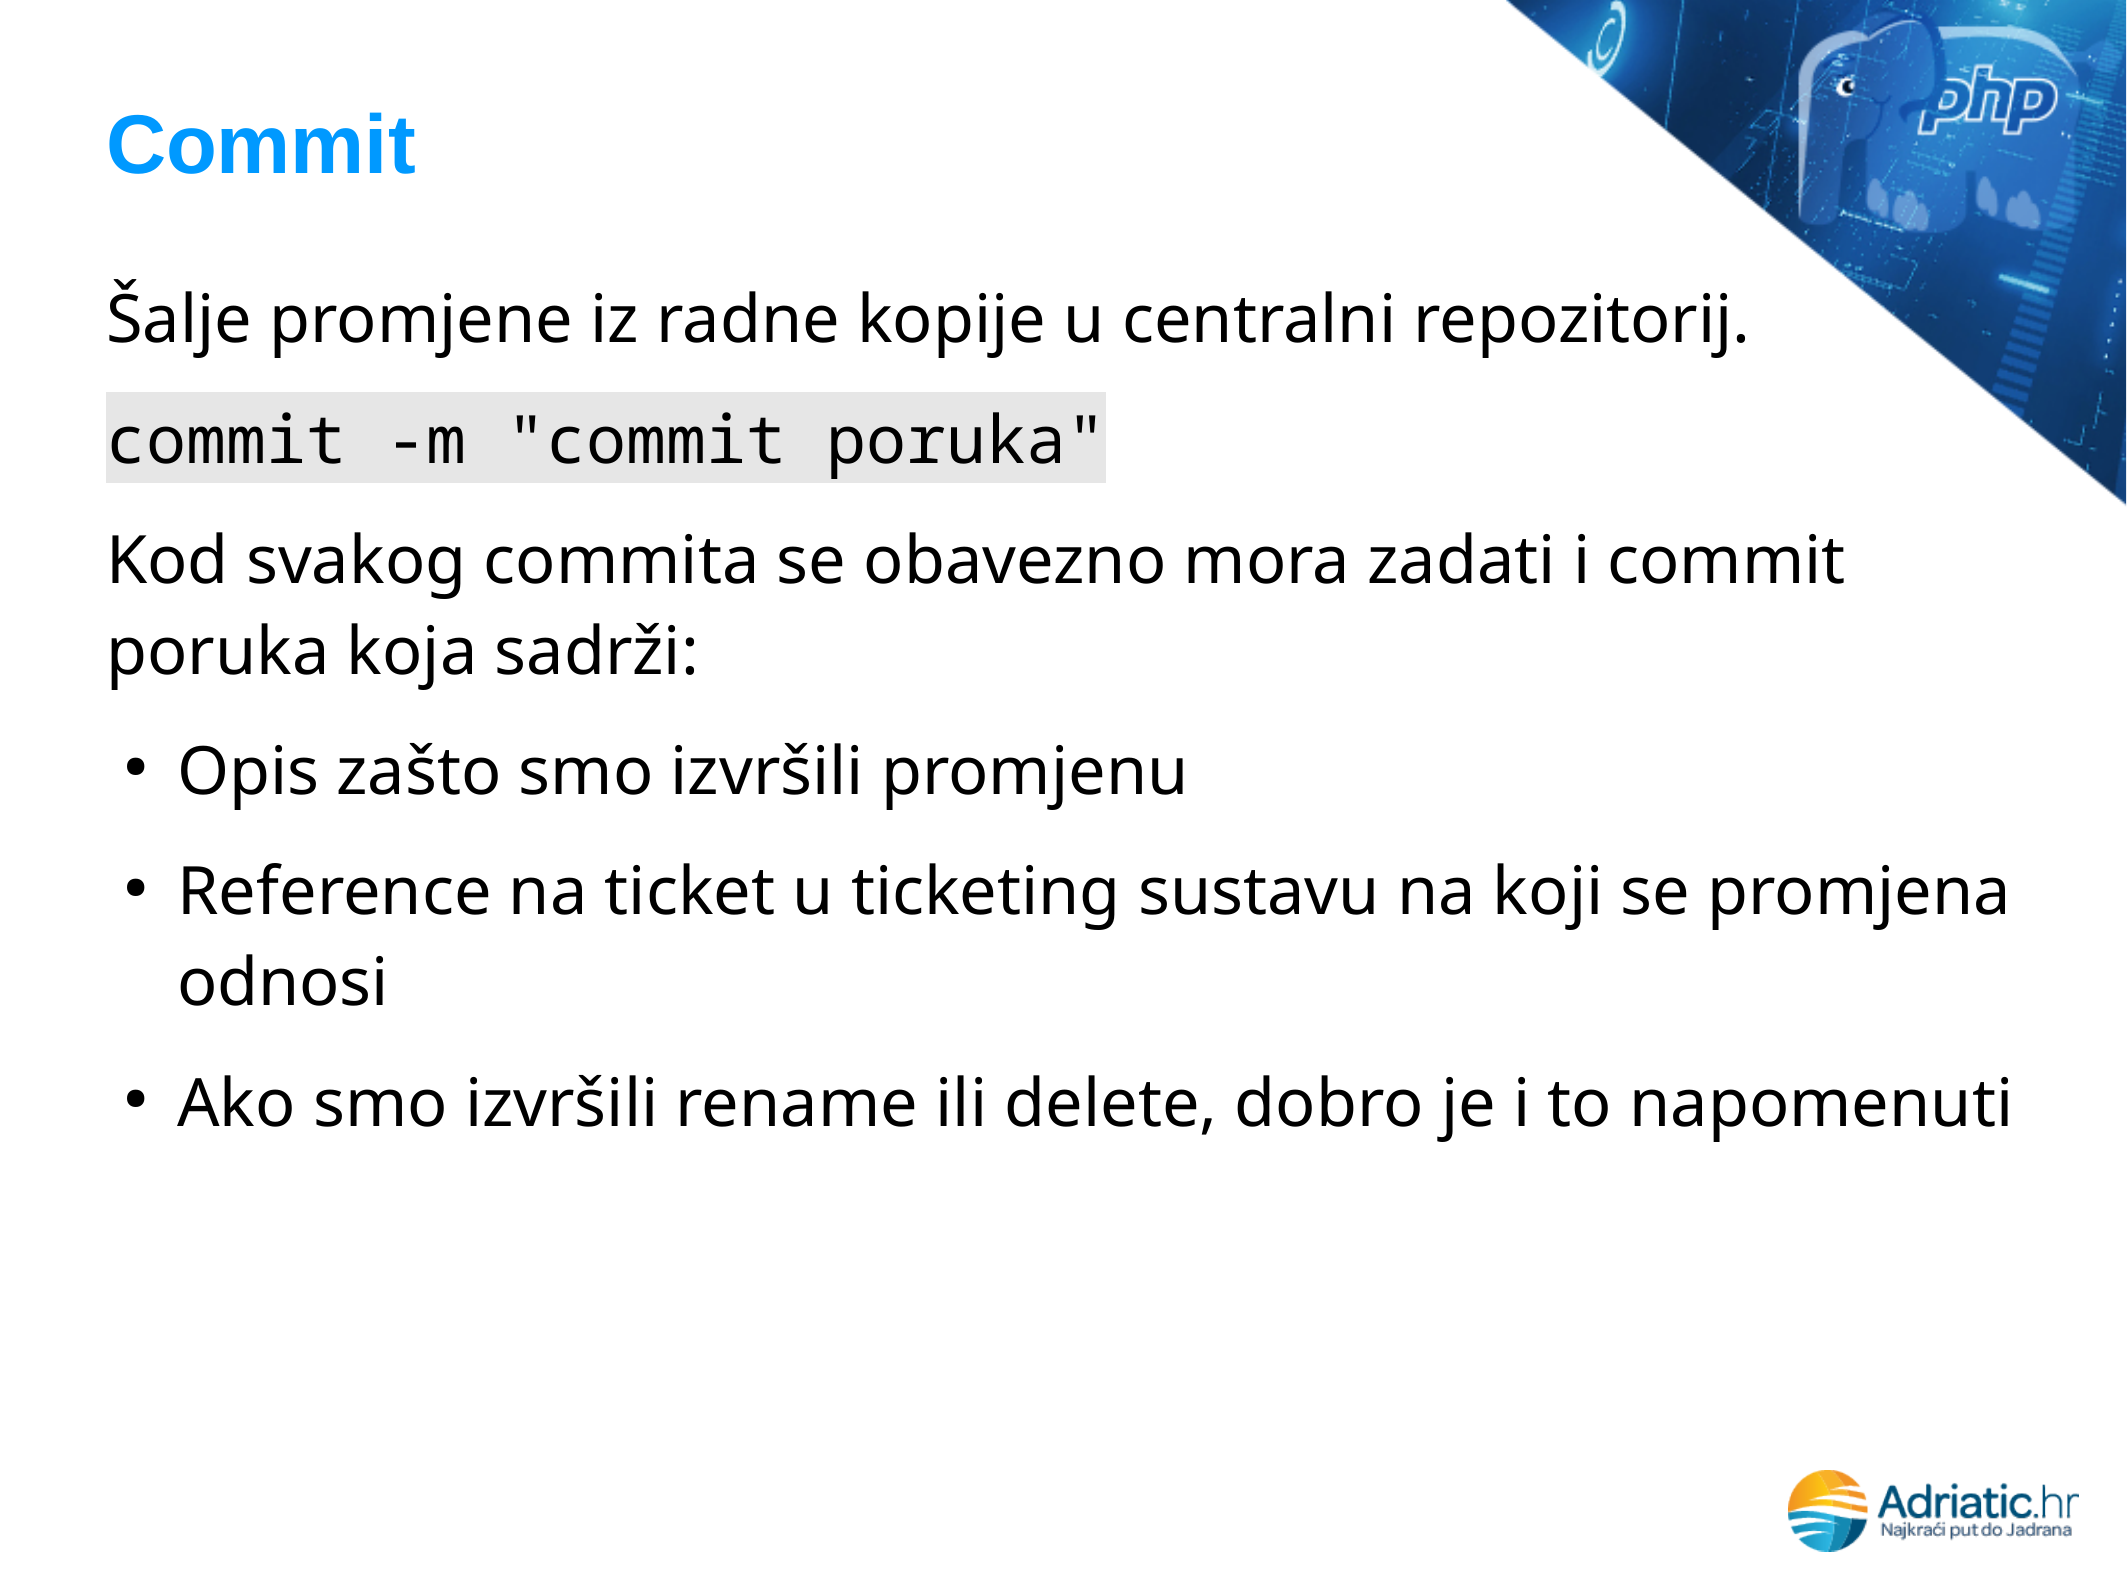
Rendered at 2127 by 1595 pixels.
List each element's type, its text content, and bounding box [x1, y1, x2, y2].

title Commit [106, 70, 1630, 219]
picture [1788, 1470, 2079, 1552]
picture [1505, 0, 2127, 625]
list Šalje promjene iz radne kopije u centralni repozitorij. commit -m "commit poruka" Kod svakog commita se obavezno mora zadati i commit poruka koja sadrži: Opis zašto smo izvršili promjenu Reference na ticket u ticketing sustavu na koji se promjena odnosi Ako smo izvršili rename ili delete, dobro je i to napomenuti [106, 271, 2020, 1453]
